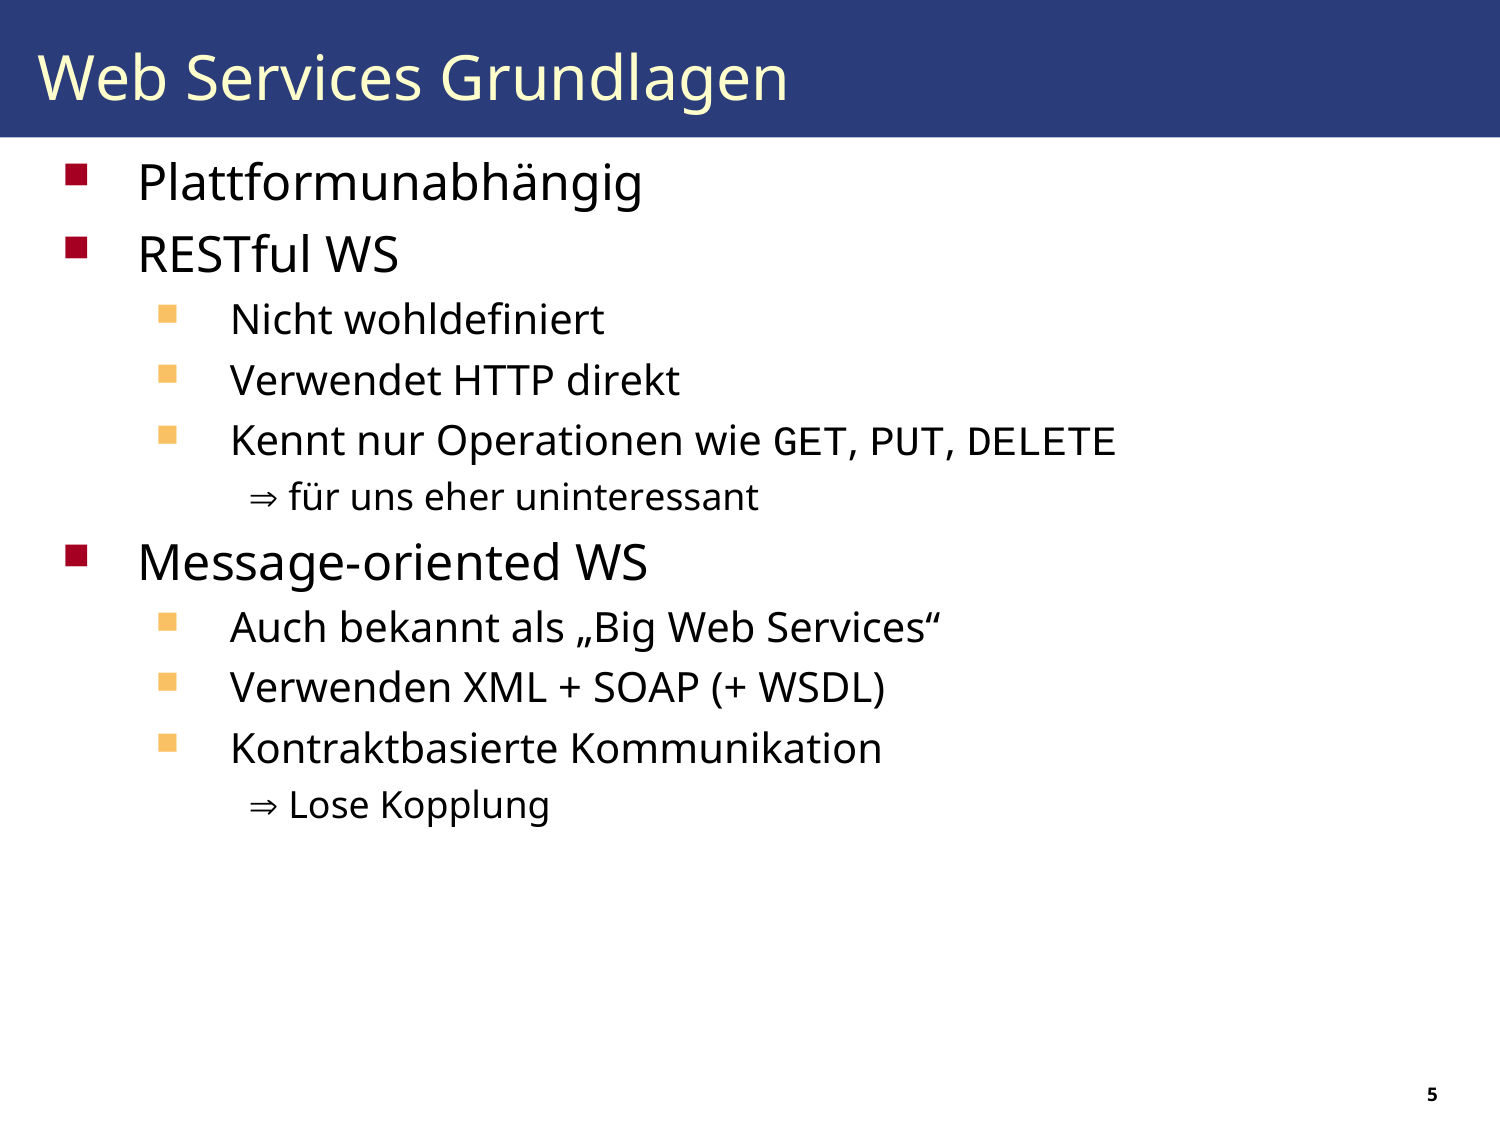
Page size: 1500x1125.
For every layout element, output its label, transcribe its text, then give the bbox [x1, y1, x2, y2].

text_box Web Services Grundlagen [37, 0, 1476, 151]
text_box Plattformunabhängig RESTful WS Nicht wohldefiniert Verwendet HTTP direkt Kennt nur Operationen wie GET, PUT, DELETE ⇒ für uns eher uninteressant Message-oriented WS Auch bekannt als „Big Web Services“ Verwenden XML + SOAP (+ WSDL)‏ Kontraktbasierte Kommunikation ⇒ Lose Kopplung [62, 149, 1450, 1073]
text_box <Nummer> [1412, 1077, 1500, 1117]
